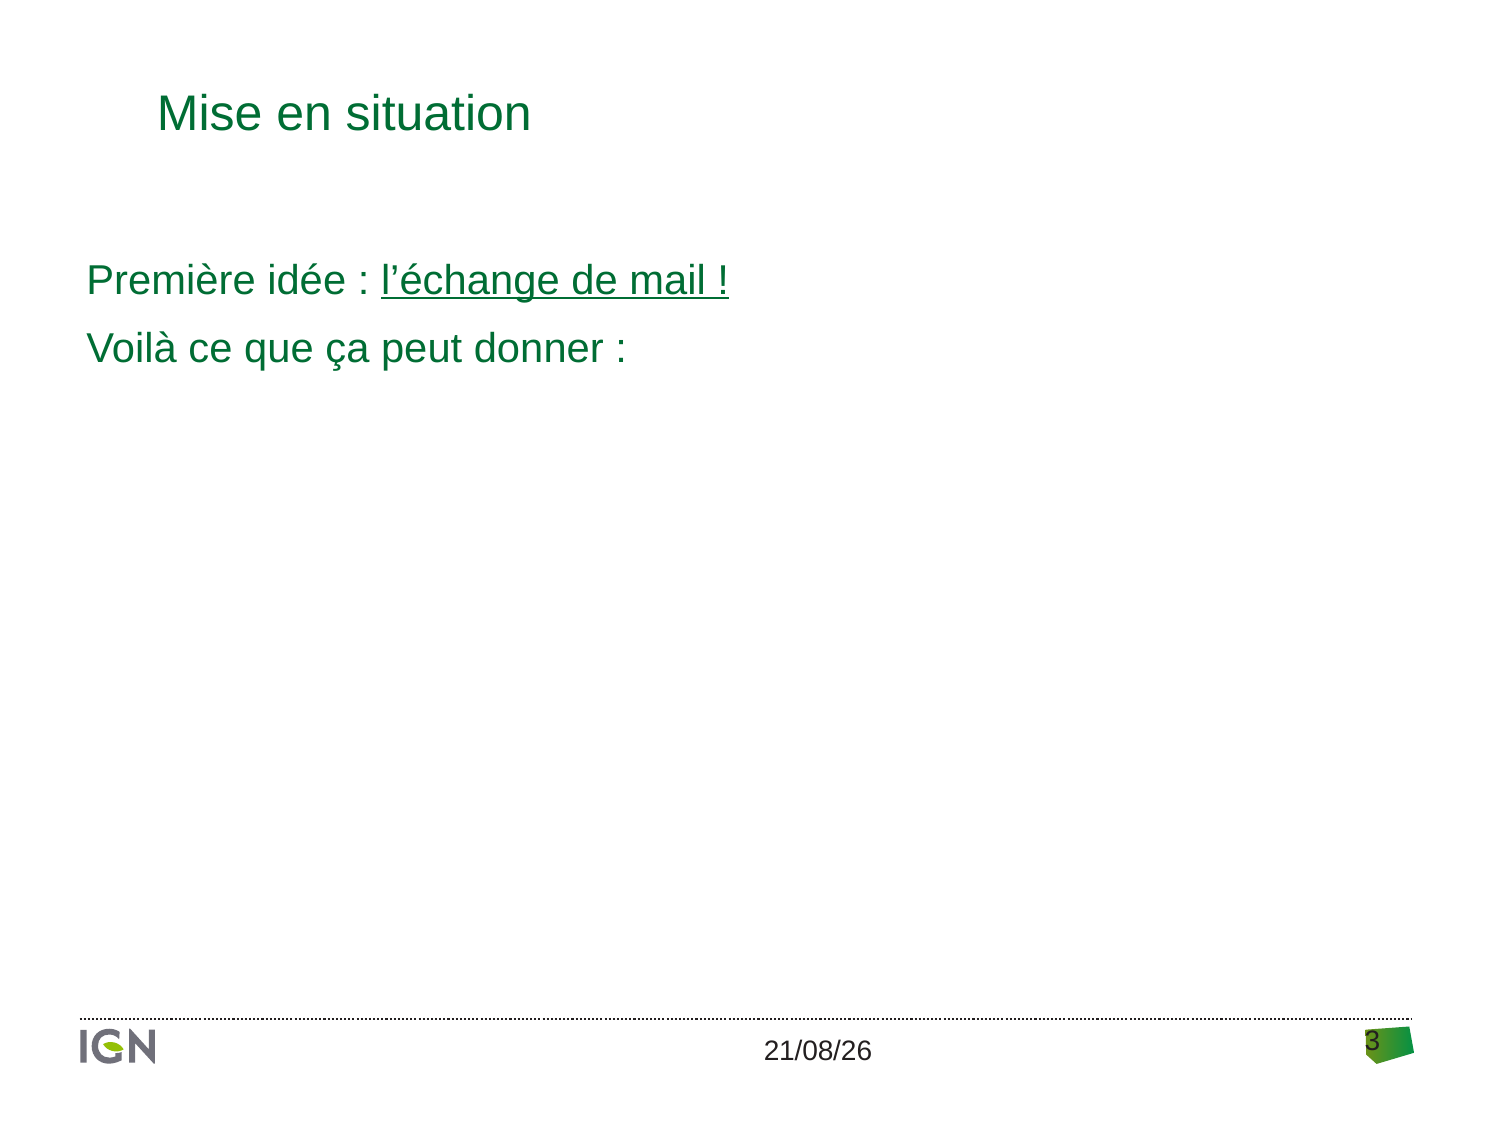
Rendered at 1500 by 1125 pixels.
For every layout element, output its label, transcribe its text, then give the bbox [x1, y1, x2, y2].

slide_number 25/03/21 [749, 1025, 894, 1064]
list Première idée : l’échange de mail ! Voilà ce que ça peut donner : [71, 252, 1272, 1002]
title Mise en situation [142, 81, 1340, 141]
slide_number <numéro> [1349, 1015, 1428, 1076]
